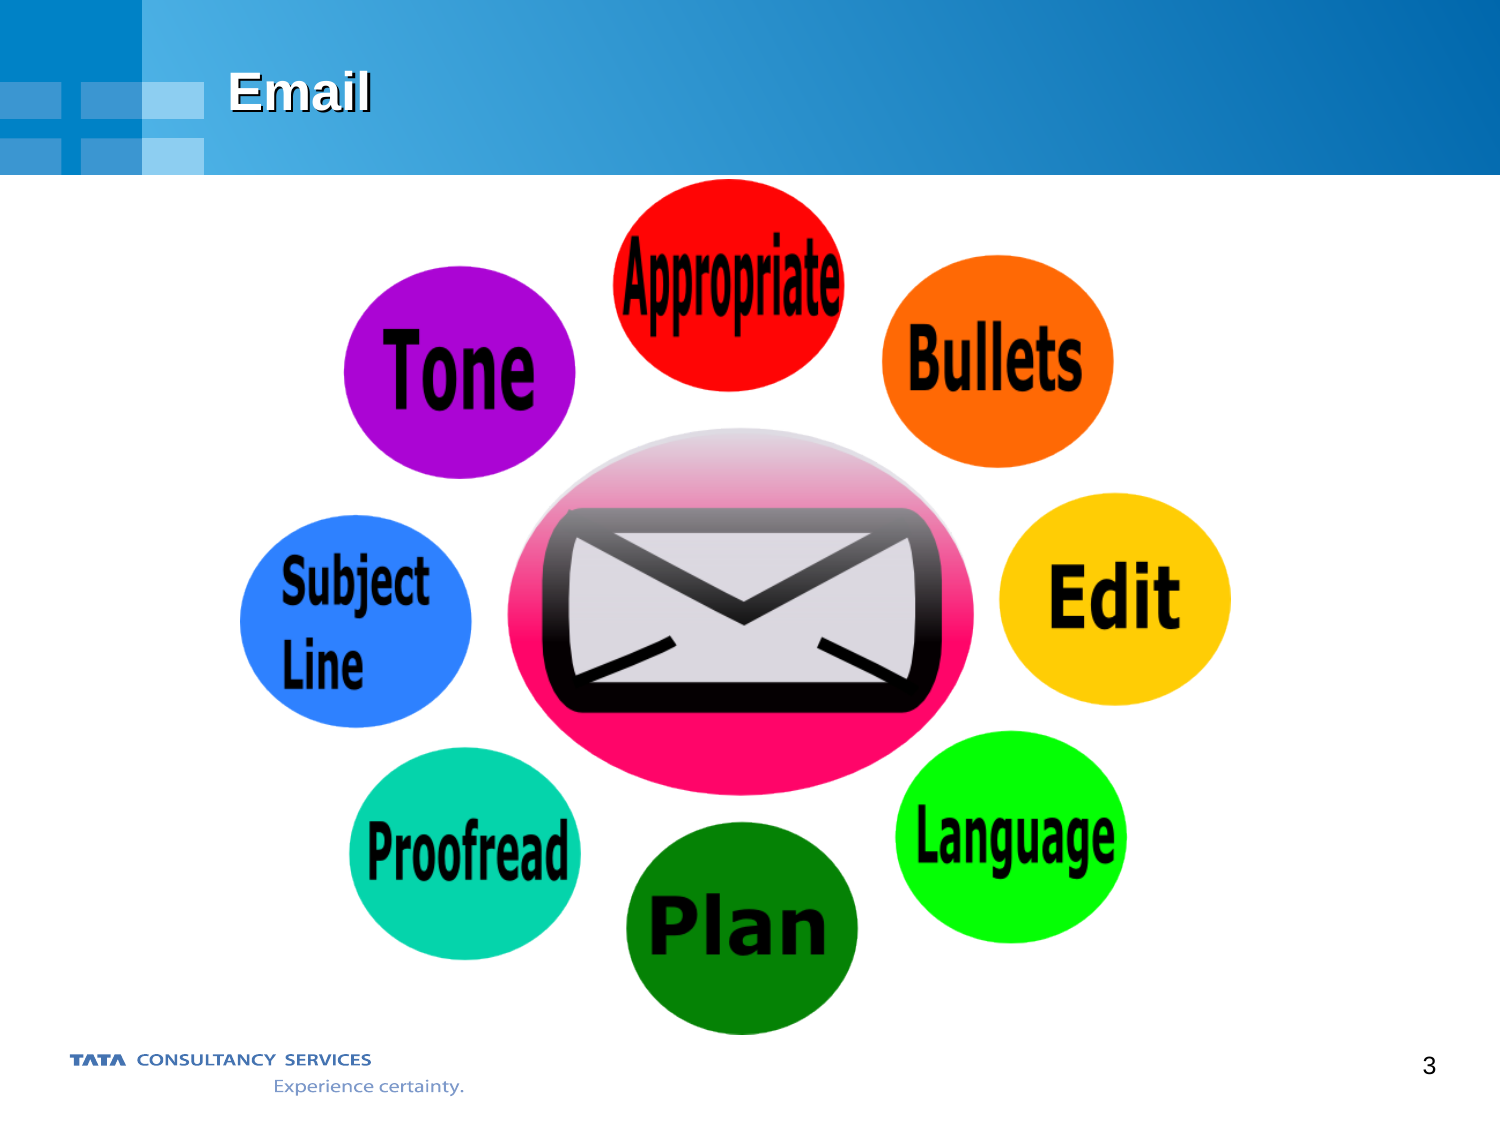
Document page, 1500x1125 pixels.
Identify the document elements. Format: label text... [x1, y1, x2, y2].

picture [240, 179, 1231, 1036]
title Email [212, 54, 1447, 135]
